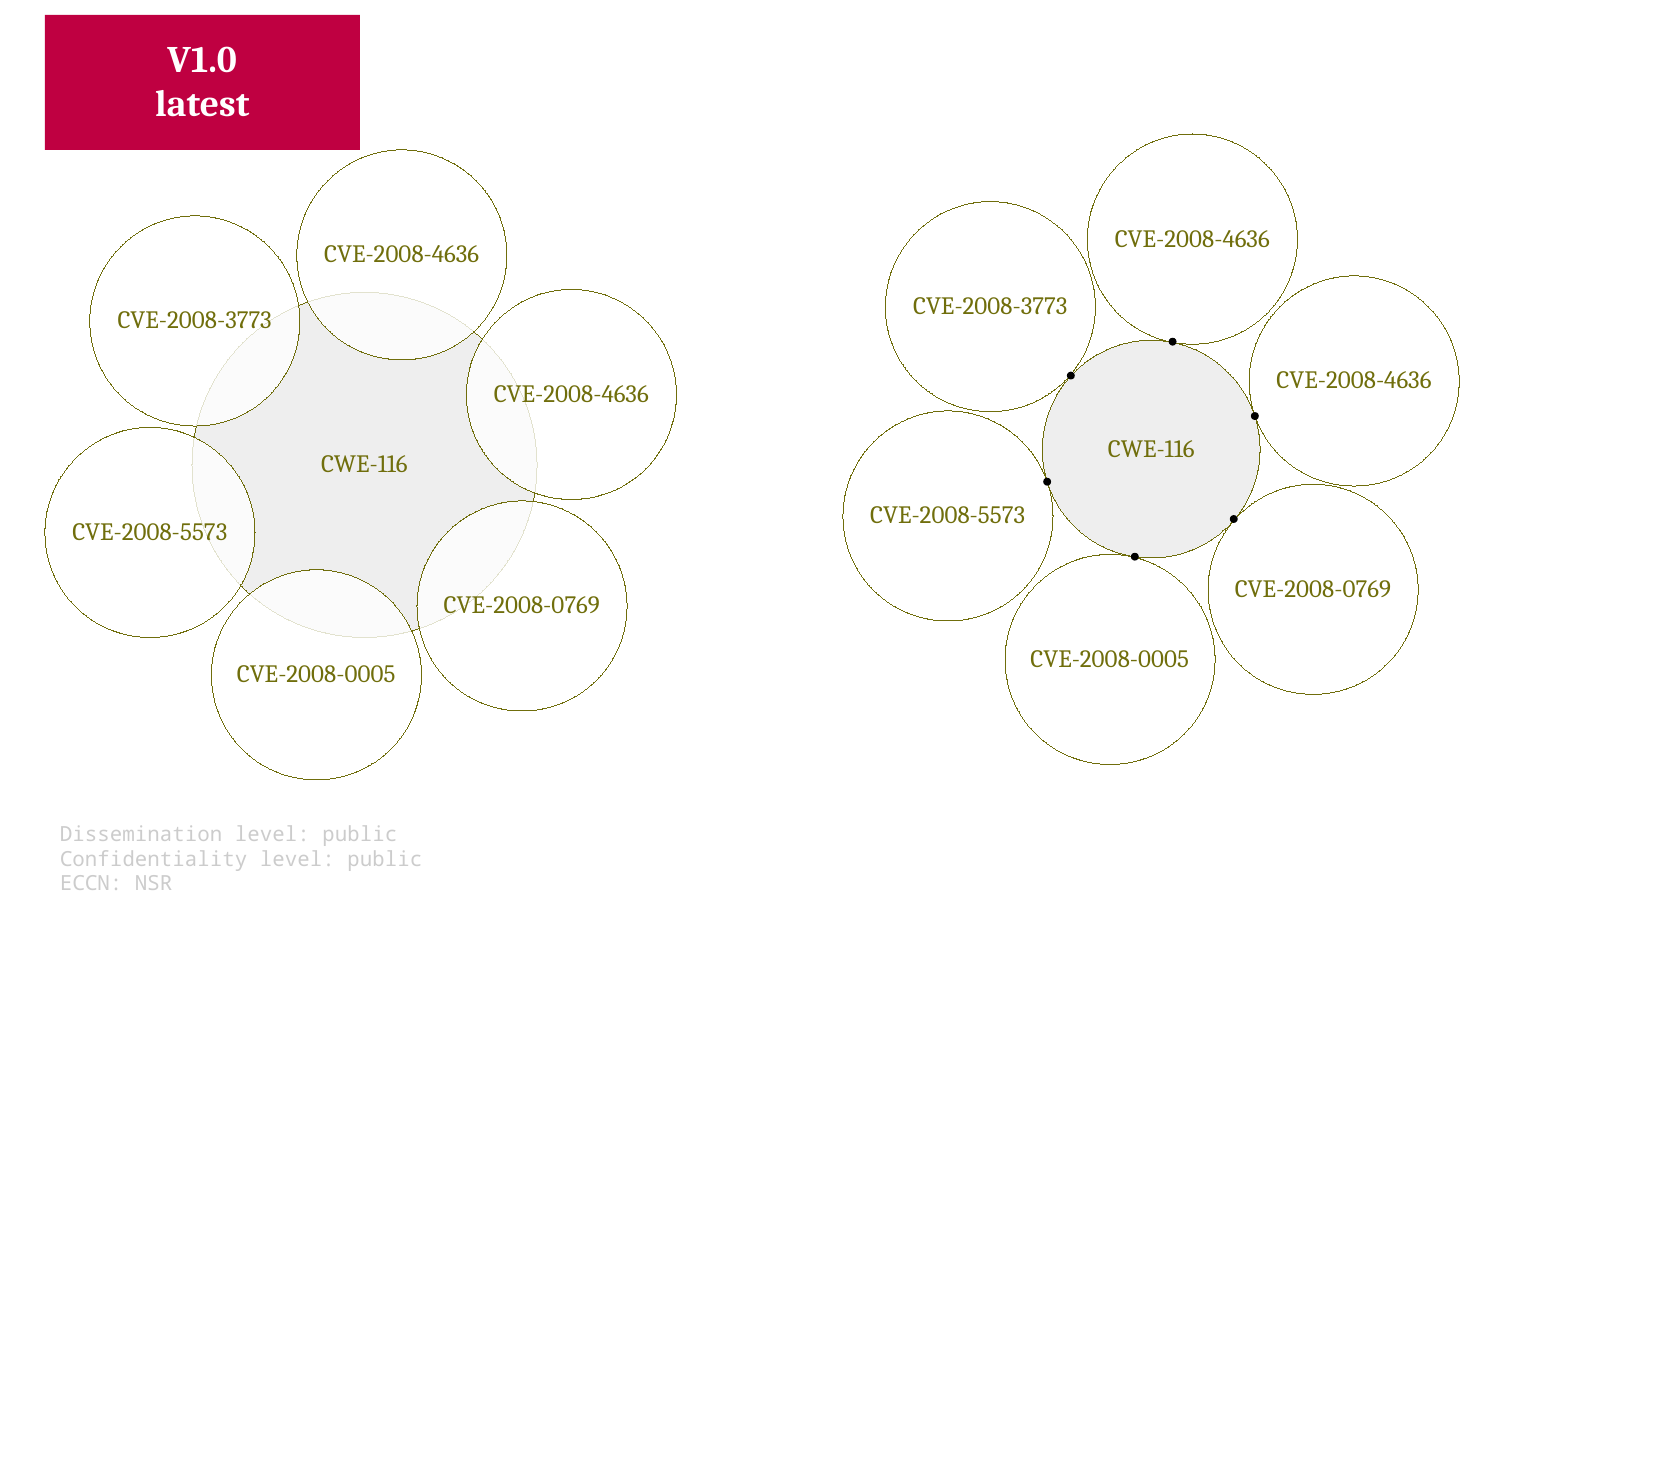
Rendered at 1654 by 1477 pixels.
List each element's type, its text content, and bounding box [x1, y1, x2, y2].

text_box CVE-2008-0005 [1005, 554, 1216, 765]
text_box [1250, 412, 1259, 420]
text_box [1130, 552, 1139, 561]
text_box CWE-116 [194, 302, 535, 631]
text_box V1.0 latest [44, 14, 360, 150]
text_box [1066, 371, 1075, 380]
text_box Dissemination level: public Confidentiality level: public ECCN: NSR [44, 815, 917, 903]
text_box CVE-2008-0769 [1208, 484, 1419, 695]
text_box CVE-2008-4636 [296, 149, 507, 360]
text_box CVE-2008-4636 [1087, 133, 1298, 345]
text_box CVE-2008-4636 [1249, 275, 1460, 487]
text_box CWE-116 [1042, 340, 1261, 558]
text_box [1043, 477, 1052, 486]
text_box CVE-2008-0769 [416, 500, 628, 711]
text_box CVE-2008-3773 [89, 215, 300, 427]
text_box CVE-2008-4636 [466, 289, 677, 500]
text_box CVE-2008-3773 [885, 201, 1096, 412]
text_box CVE-2008-0005 [211, 569, 422, 780]
text_box CVE-2008-5573 [842, 410, 1054, 621]
text_box CVE-2008-5573 [44, 427, 256, 638]
text_box [1229, 515, 1238, 523]
text_box [1168, 337, 1177, 346]
